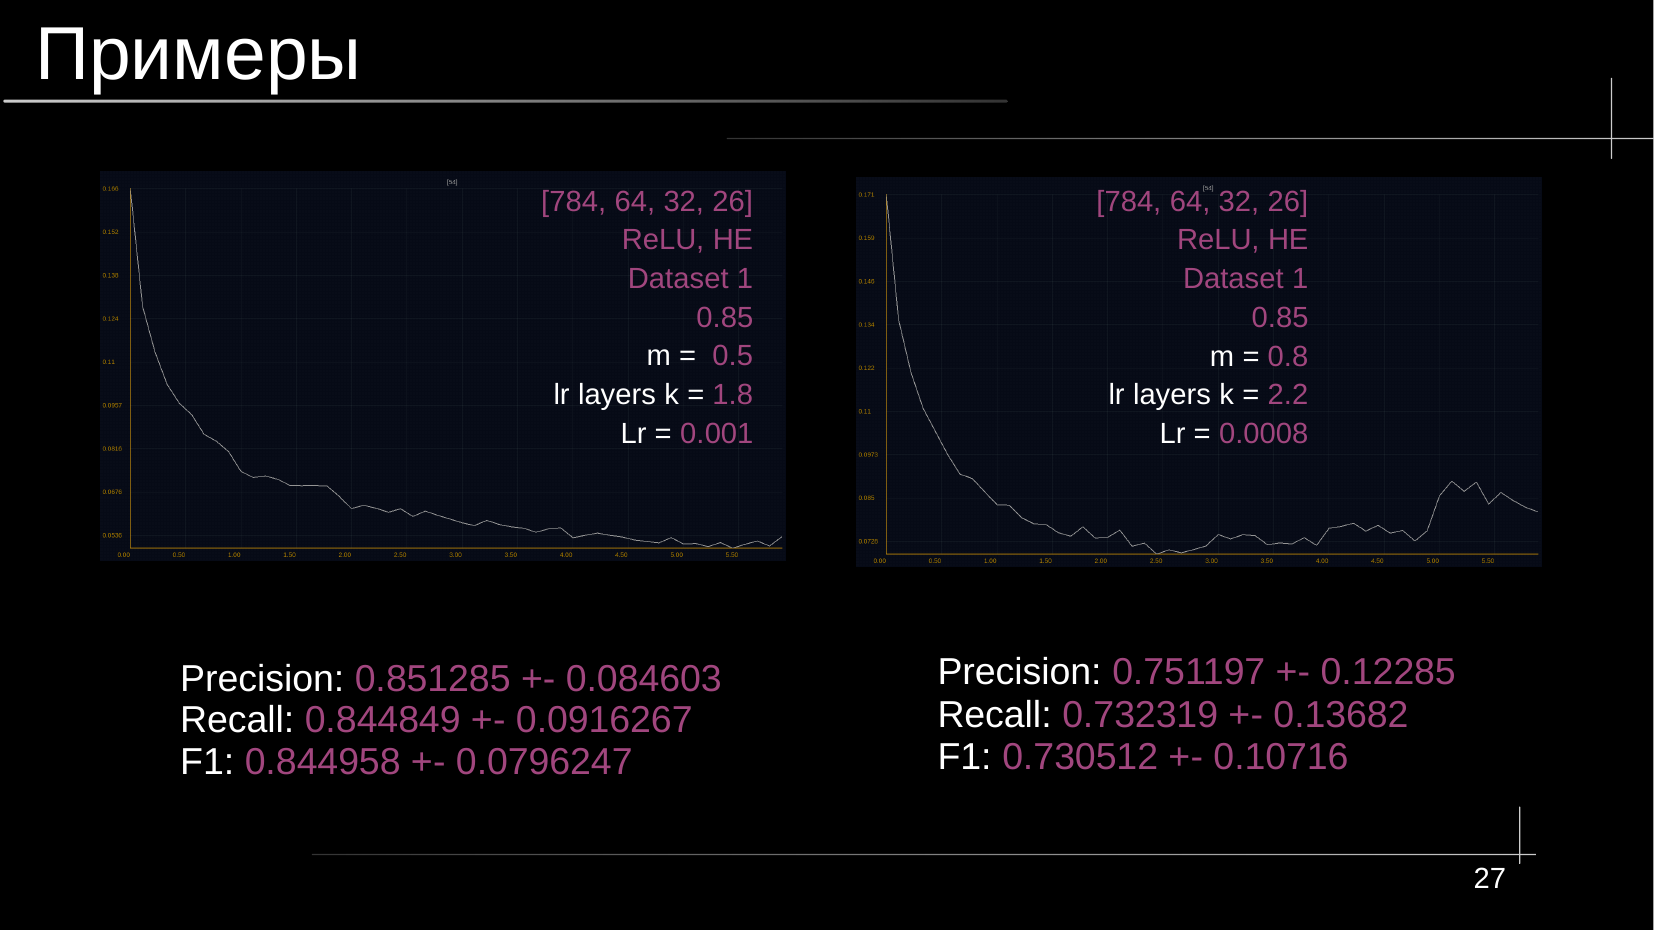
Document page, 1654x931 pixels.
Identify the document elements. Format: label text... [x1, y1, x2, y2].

text_box Precision: 0.751197 +- 0.12285 Recall: 0.732319 +- 0.13682 F1: 0.730512 +- 0.10716 [922, 643, 1471, 785]
picture [100, 171, 786, 562]
title Примеры [35, 0, 1601, 107]
text_box [784, 64, 32, 26] ReLU, HE Dataset 1 0.85 m = 0.5 lr layers k = 1.8 Lr = 0.001 [526, 177, 780, 496]
text_box [784, 64, 32, 26] ReLU, HE Dataset 1 0.85 m = 0.8 lr layers k = 2.2 Lr = 0.0008 [1081, 177, 1335, 496]
text_box Precision: 0.851285 +- 0.084603 Recall: 0.844849 +- 0.0916267 F1: 0.844958 +- 0.0796247 [165, 649, 737, 791]
picture [856, 177, 1542, 567]
